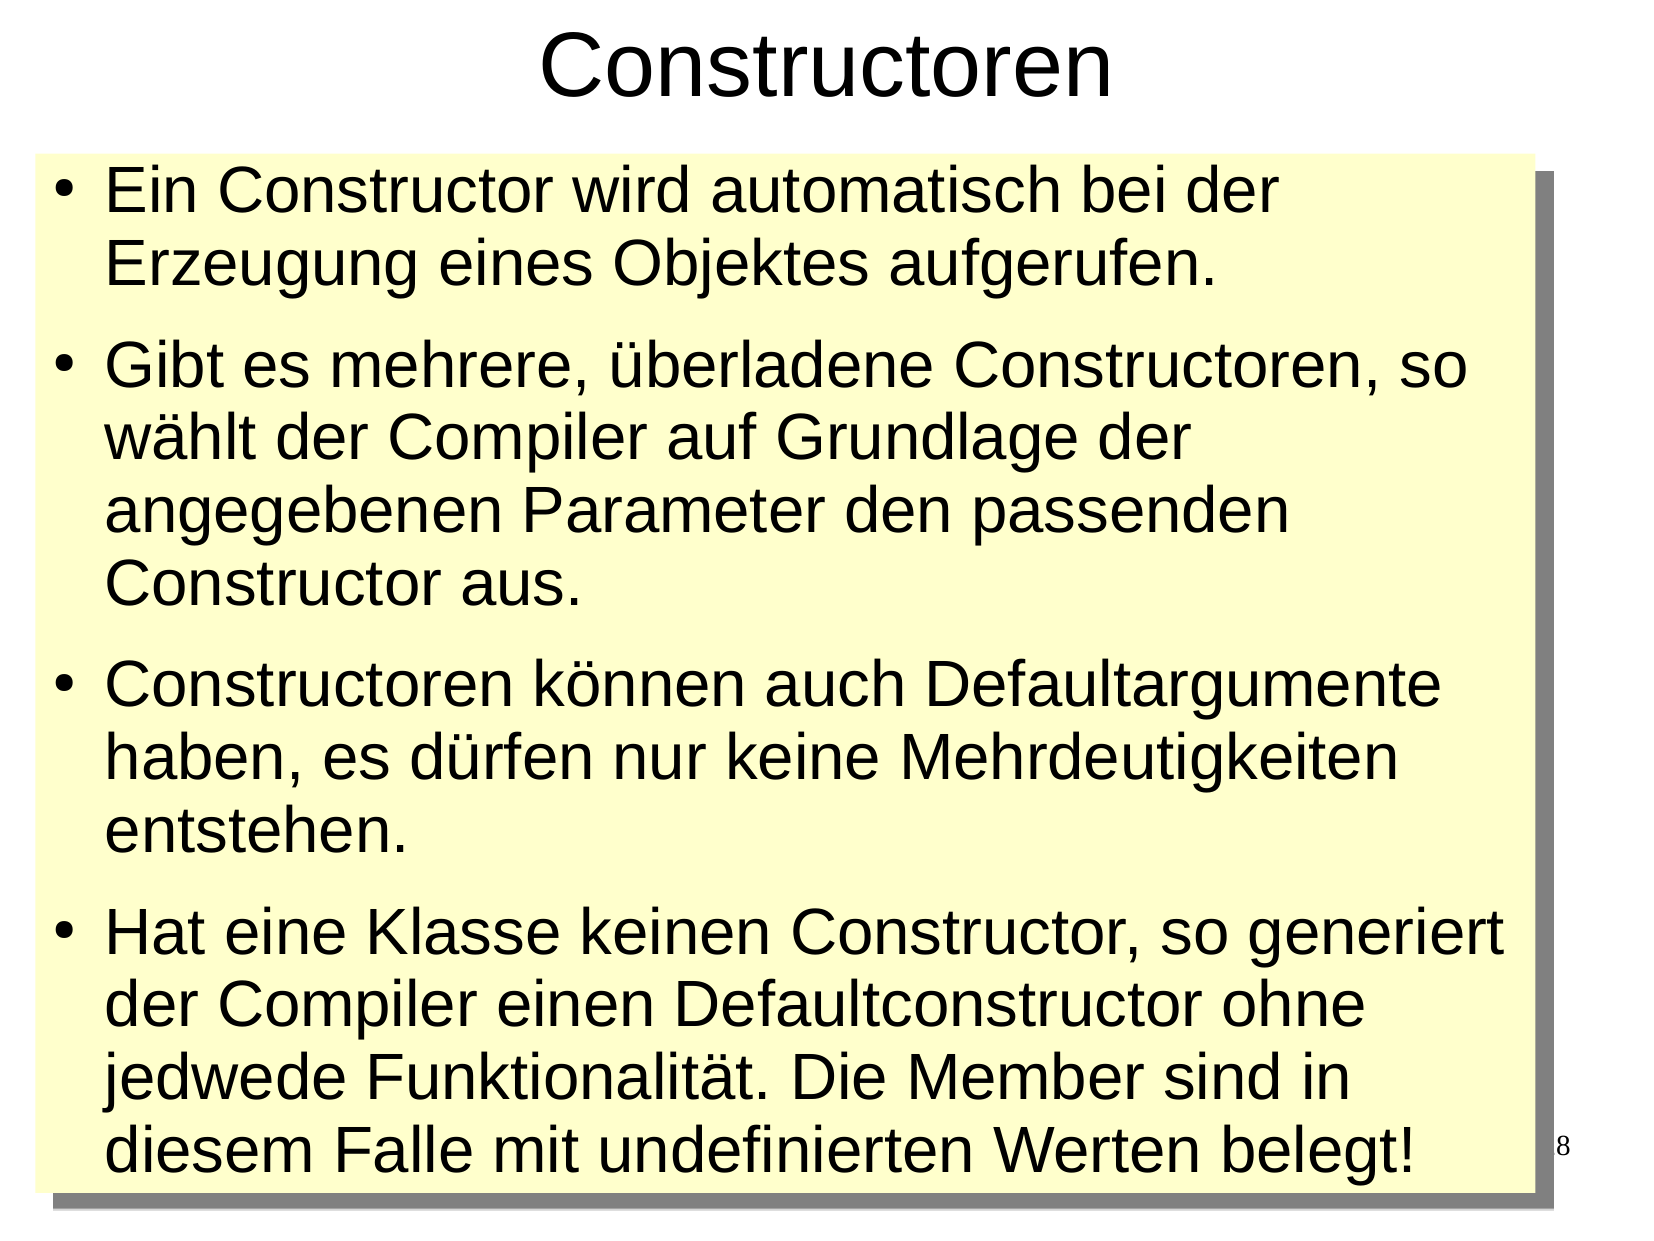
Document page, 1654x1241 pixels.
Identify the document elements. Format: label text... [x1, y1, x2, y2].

list Ein Constructor wird automatisch bei der Erzeugung eines Objektes aufgerufen. Gibt es mehrere, überladene Constructoren, so wählt der Compiler auf Grundlage der angegebenen Parameter den passenden Constructor aus. Constructoren können auch Defaultargumente haben, es dürfen nur keine Mehrdeutigkeiten entstehen. Hat eine Klasse keinen Constructor, so generiert der Compiler einen Defaultconstructor ohne jedwede Funktionalität. Die Member sind in diesem Falle mit undefinierten Werten belegt! [35, 153, 1536, 1193]
title Constructoren [82, 0, 1571, 168]
